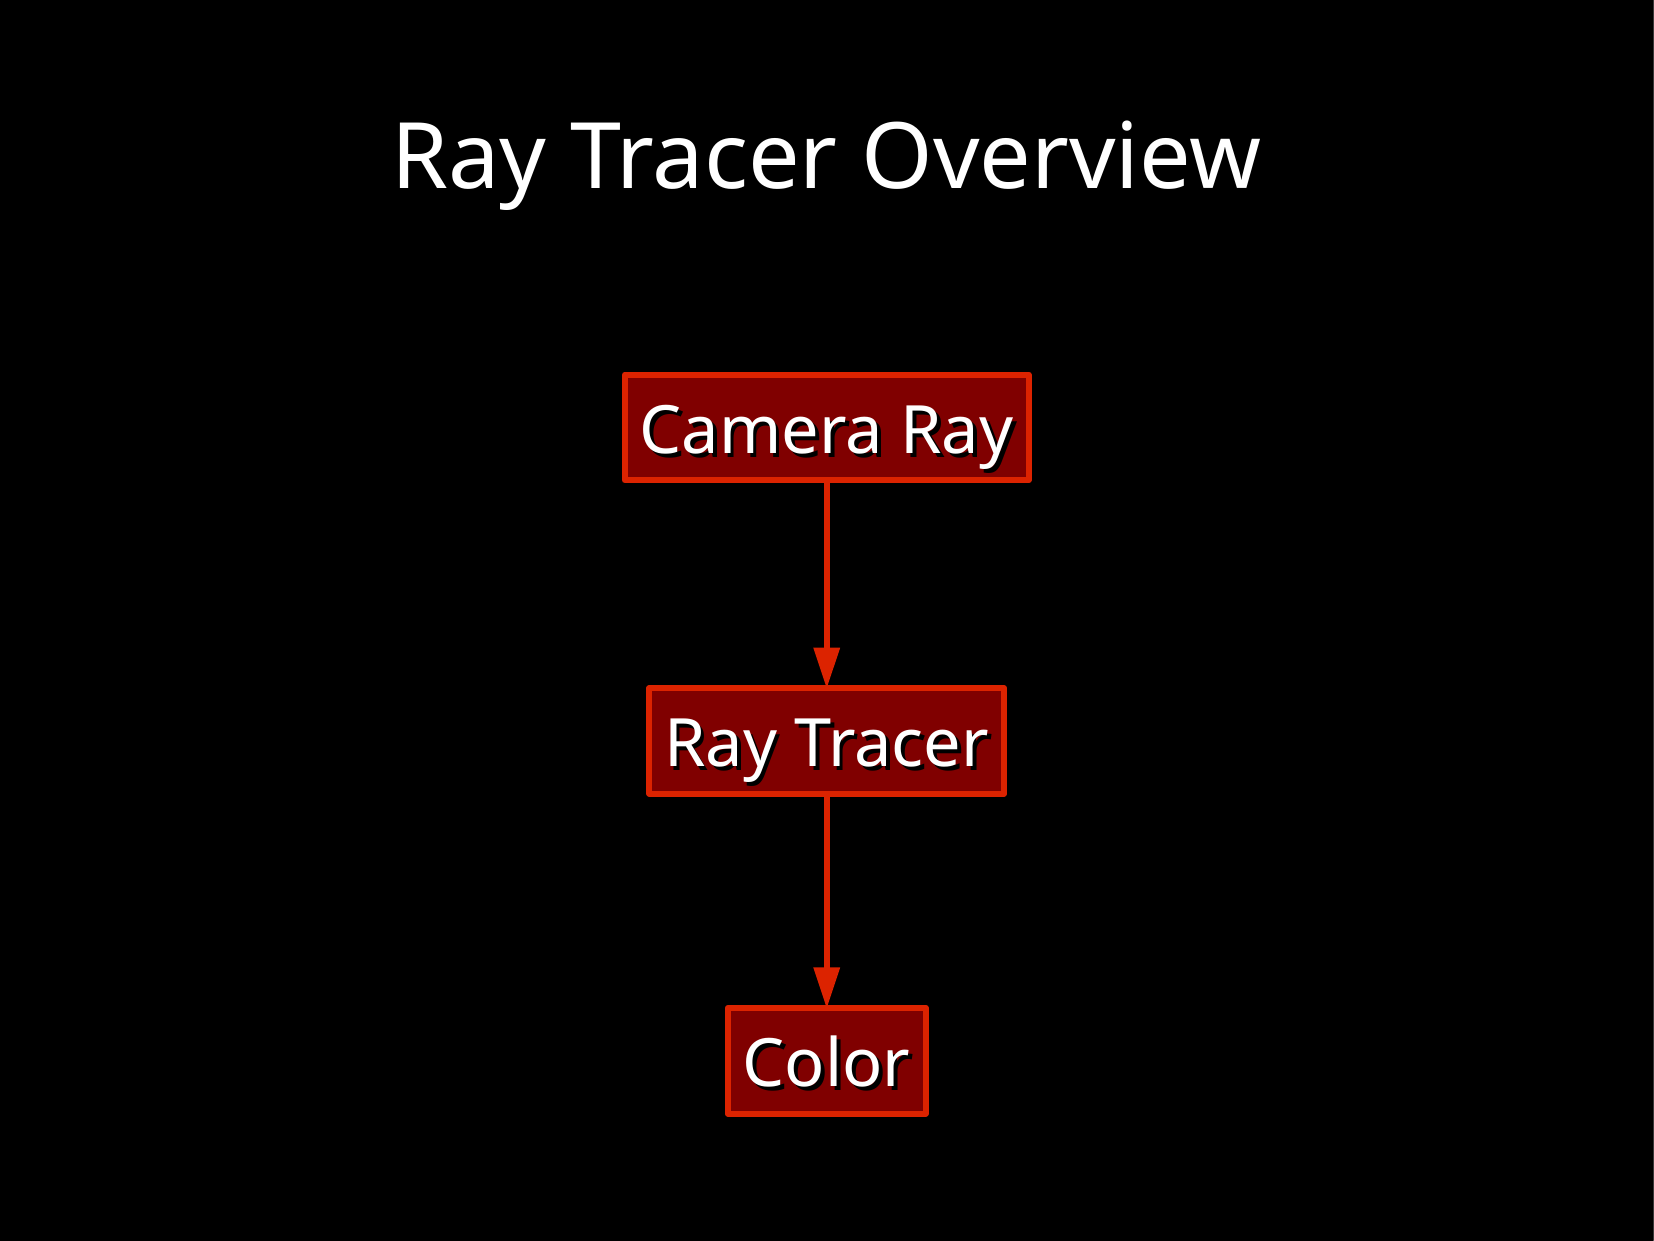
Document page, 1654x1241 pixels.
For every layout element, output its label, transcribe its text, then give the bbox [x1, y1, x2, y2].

title Ray Tracer Overview [82, 49, 1571, 257]
text_box Color [727, 1007, 926, 1114]
text_box Camera Ray [624, 374, 1029, 481]
text_box Ray Tracer [649, 688, 1005, 794]
